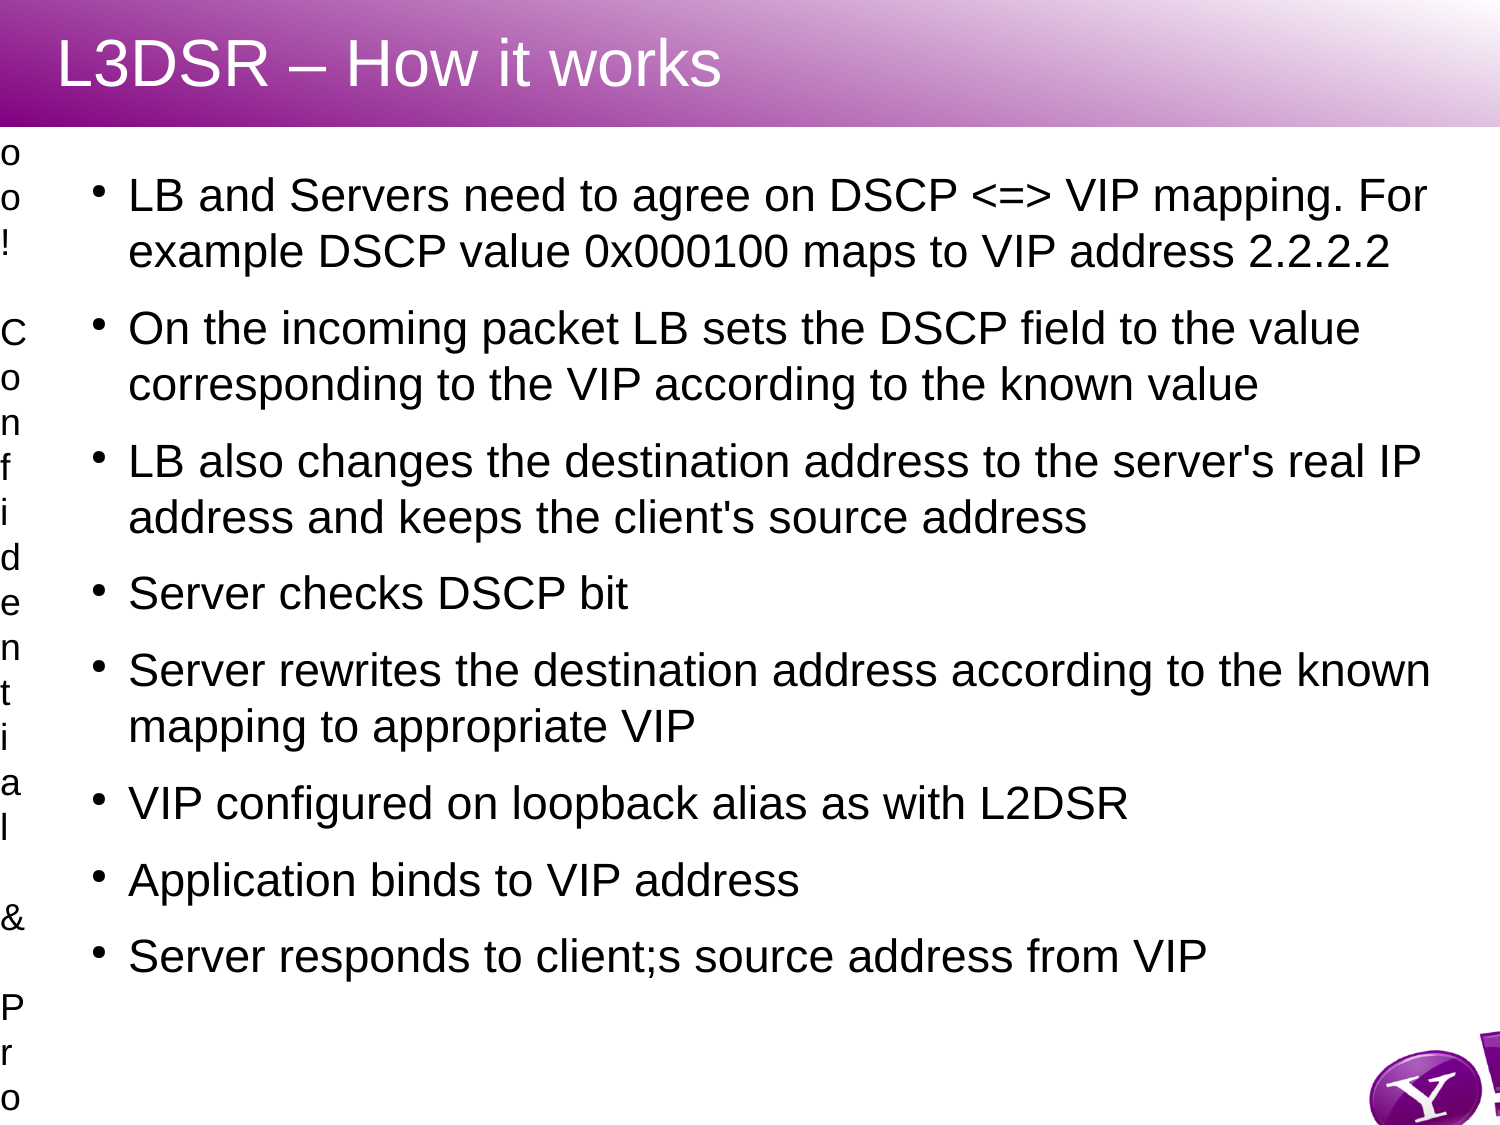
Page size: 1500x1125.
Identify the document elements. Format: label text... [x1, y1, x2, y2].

title L3DSR – How it works [0, 0, 1500, 127]
picture [1366, 1027, 1500, 1125]
list LB and Servers need to agree on DSCP <=> VIP mapping. For example DSCP value 0x000100 maps to VIP address 2.2.2.2 On the incoming packet LB sets the DSCP field to the value corresponding to the VIP according to the known value LB also changes the destination address to the server's real IP address and keeps the client's source address Server checks DSCP bit Server rewrites the destination address according to the known mapping to appropriate VIP VIP configured on loopback alias as with L2DSR Application binds to VIP address Server responds to client;s source address from VIP [78, 164, 1438, 1015]
